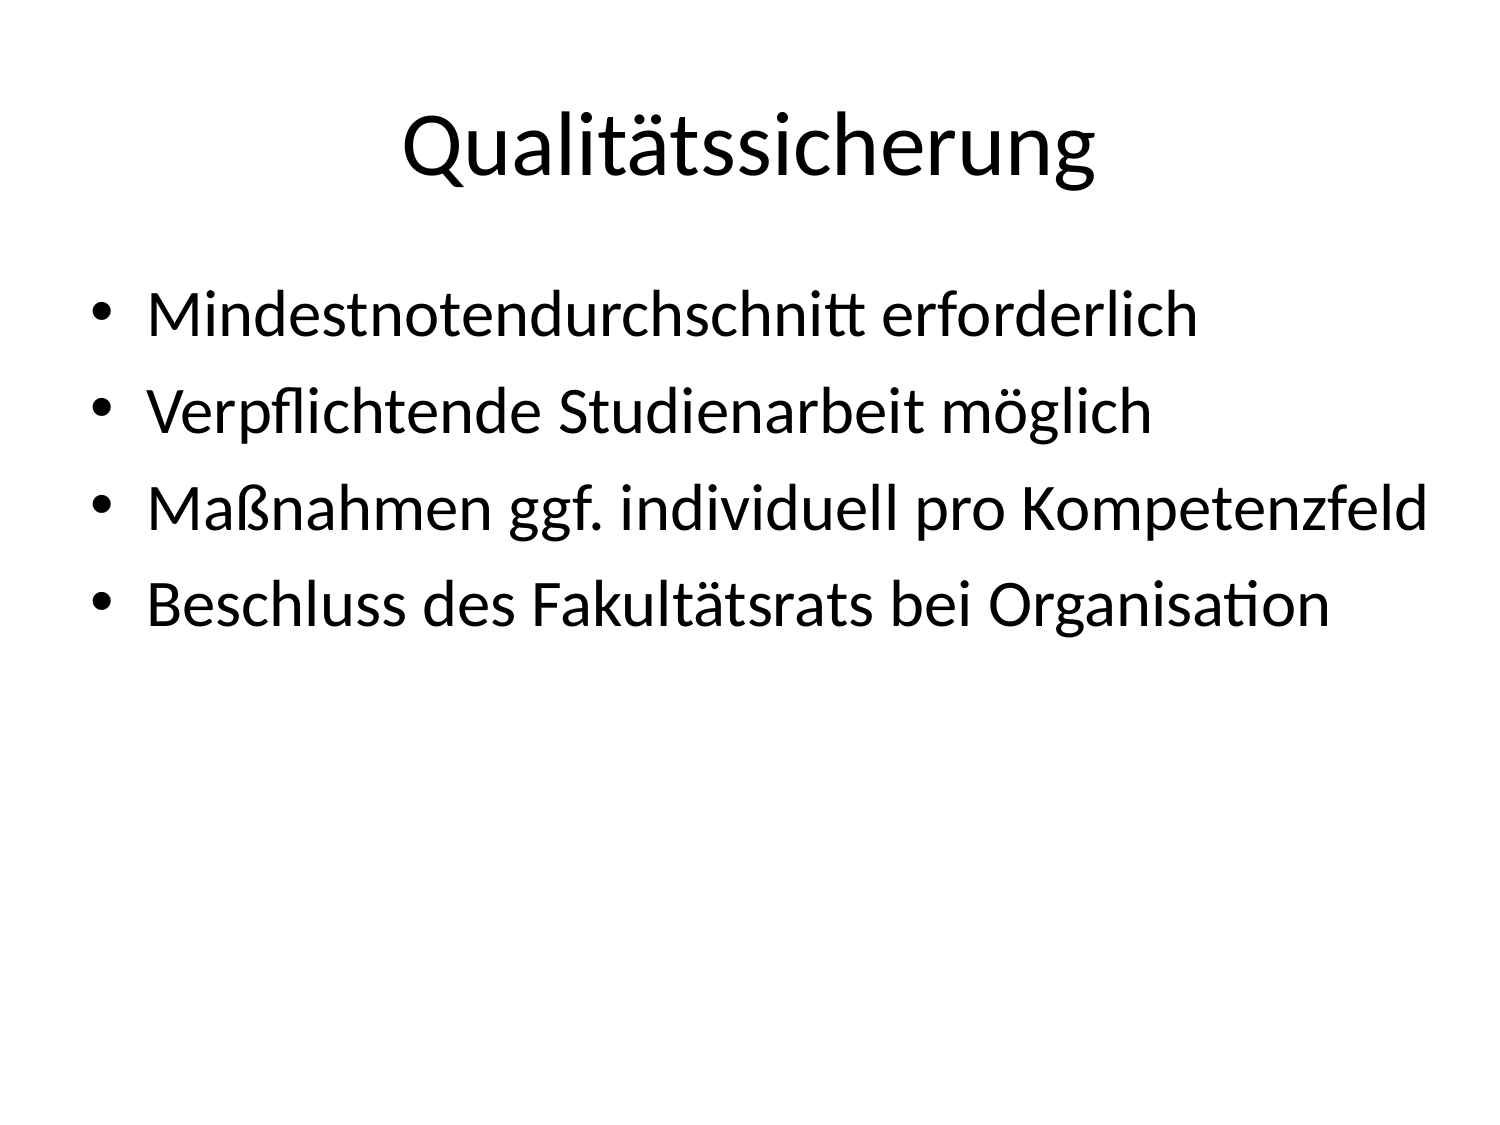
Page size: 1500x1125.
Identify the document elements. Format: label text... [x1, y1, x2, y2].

title Qualitätssicherung [75, 45, 1426, 233]
list Mindestnotendurchschnitt erforderlich Verpflichtende Studienarbeit möglich Maßnahmen ggf. individuell pro Kompetenzfeld Beschluss des Fakultätsrats bei Organisation [75, 262, 1447, 1005]
